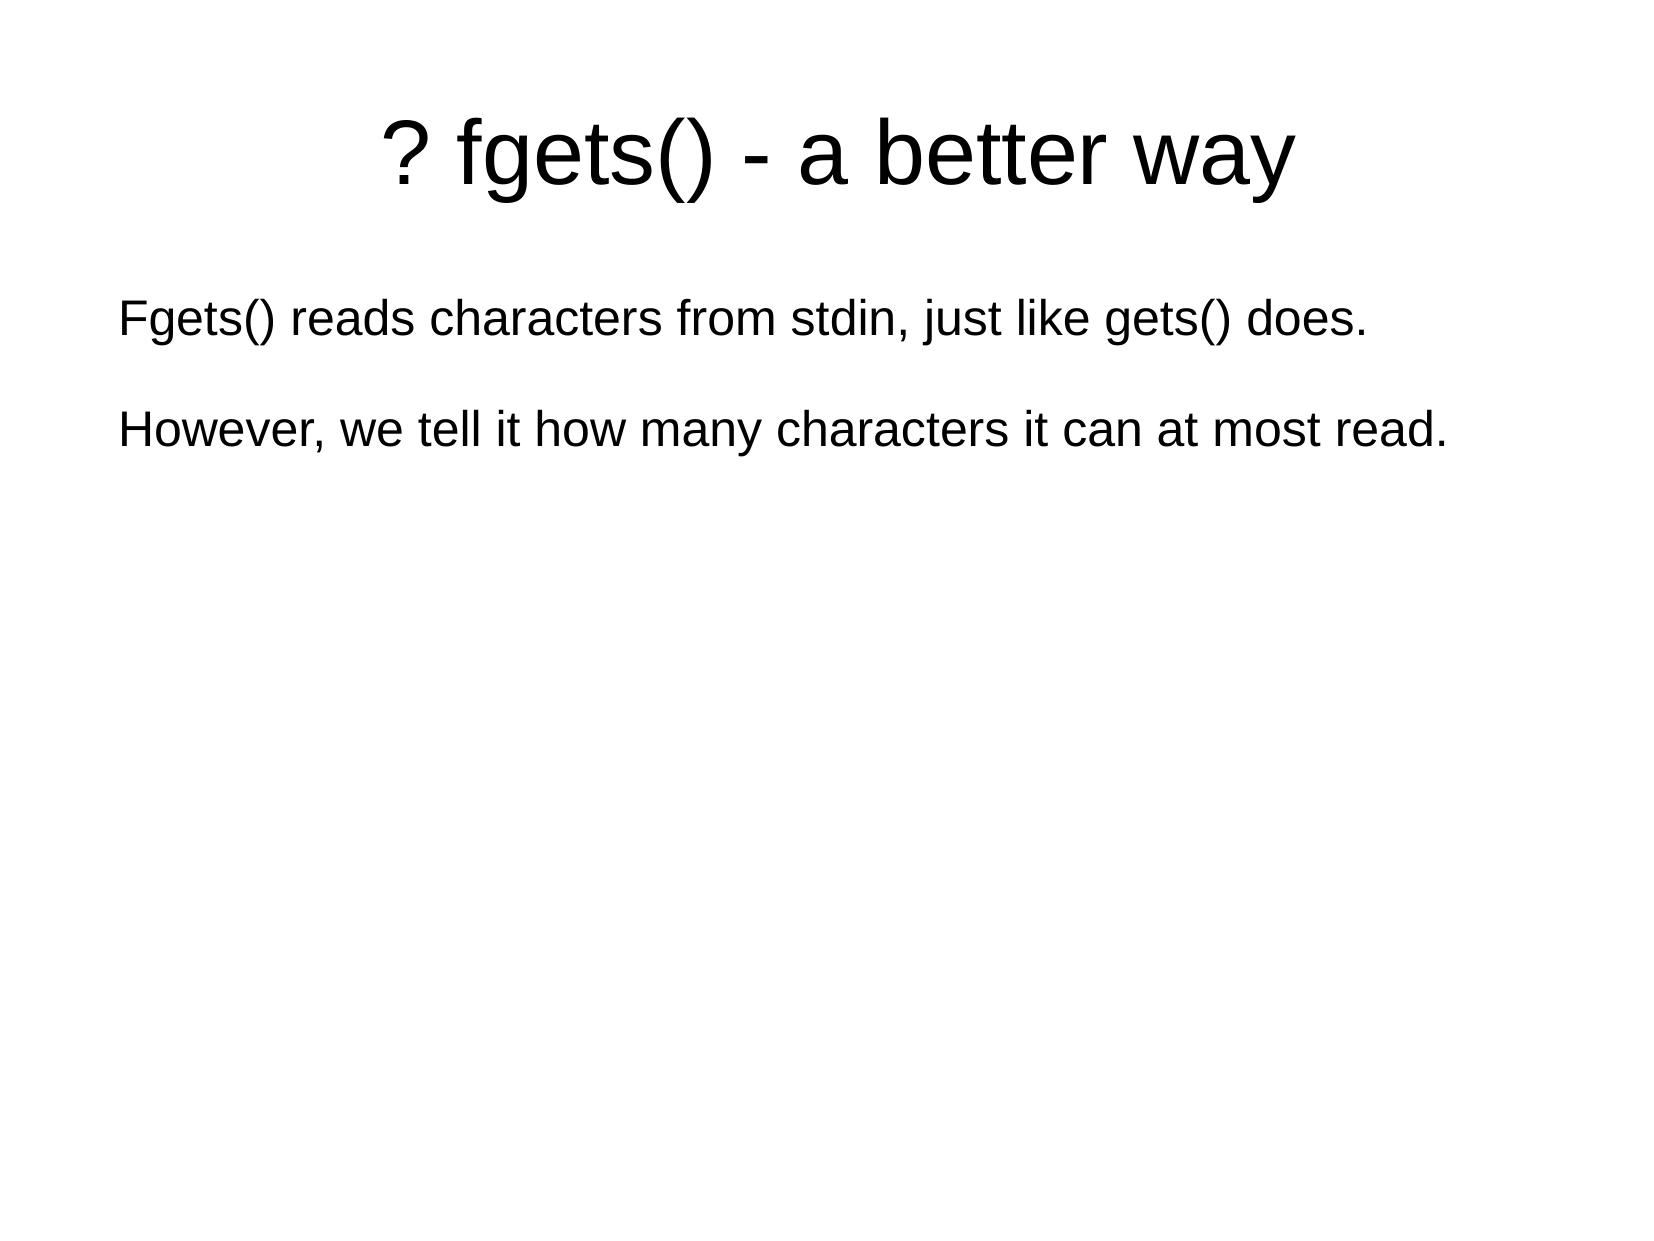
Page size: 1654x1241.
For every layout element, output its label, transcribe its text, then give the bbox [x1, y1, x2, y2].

subtitle Fgets() reads characters from stdin, just like gets() does. However, we tell it how many characters it can at most read. [118, 290, 1538, 1158]
title ? fgets() - a better way [82, 49, 1571, 257]
